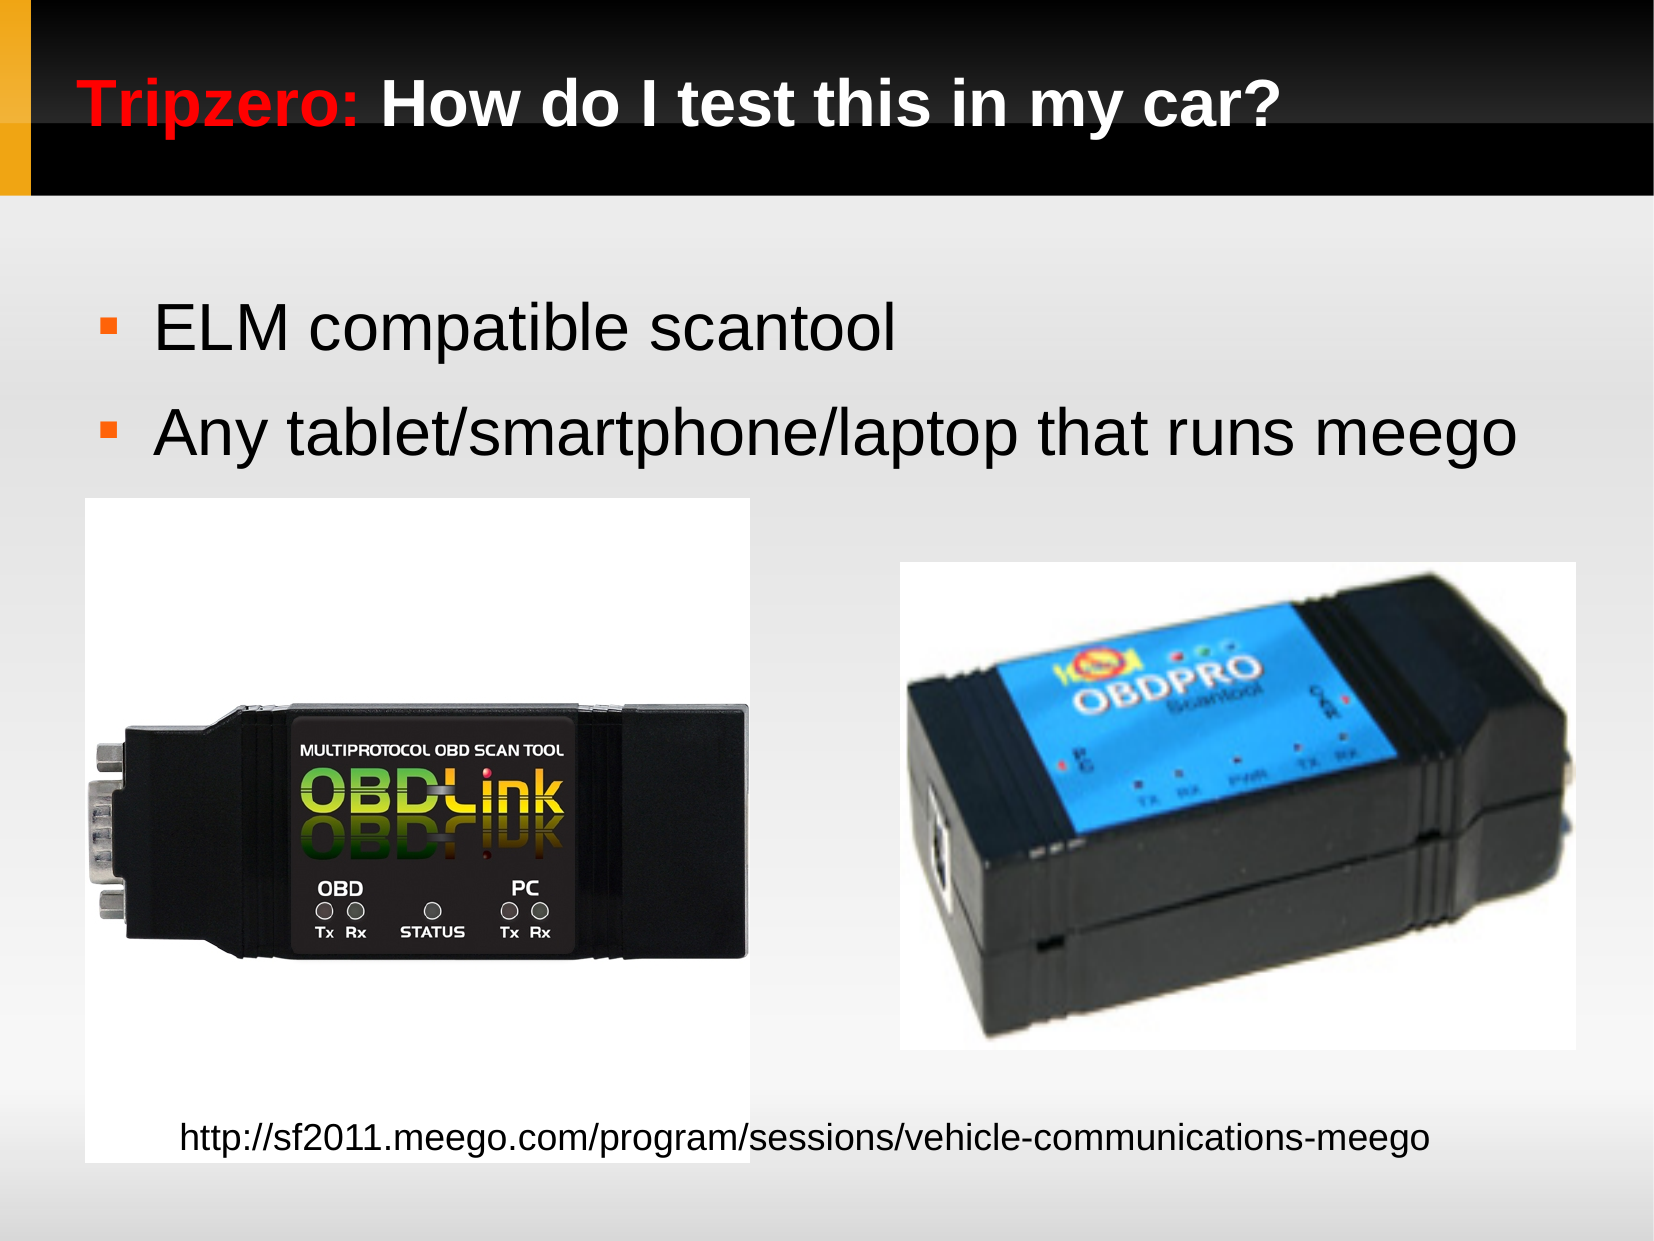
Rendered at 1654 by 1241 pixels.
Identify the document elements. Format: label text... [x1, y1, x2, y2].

list ELM compatible scantool Any tablet/smartphone/laptop that runs meego [82, 290, 1571, 1109]
title Tripzero: How do I test this in my car? [76, 0, 1565, 208]
text_box http://sf2011.meego.com/program/sessions/vehicle-communications-meego [164, 1108, 1450, 1166]
picture [0, 0, 1654, 1241]
